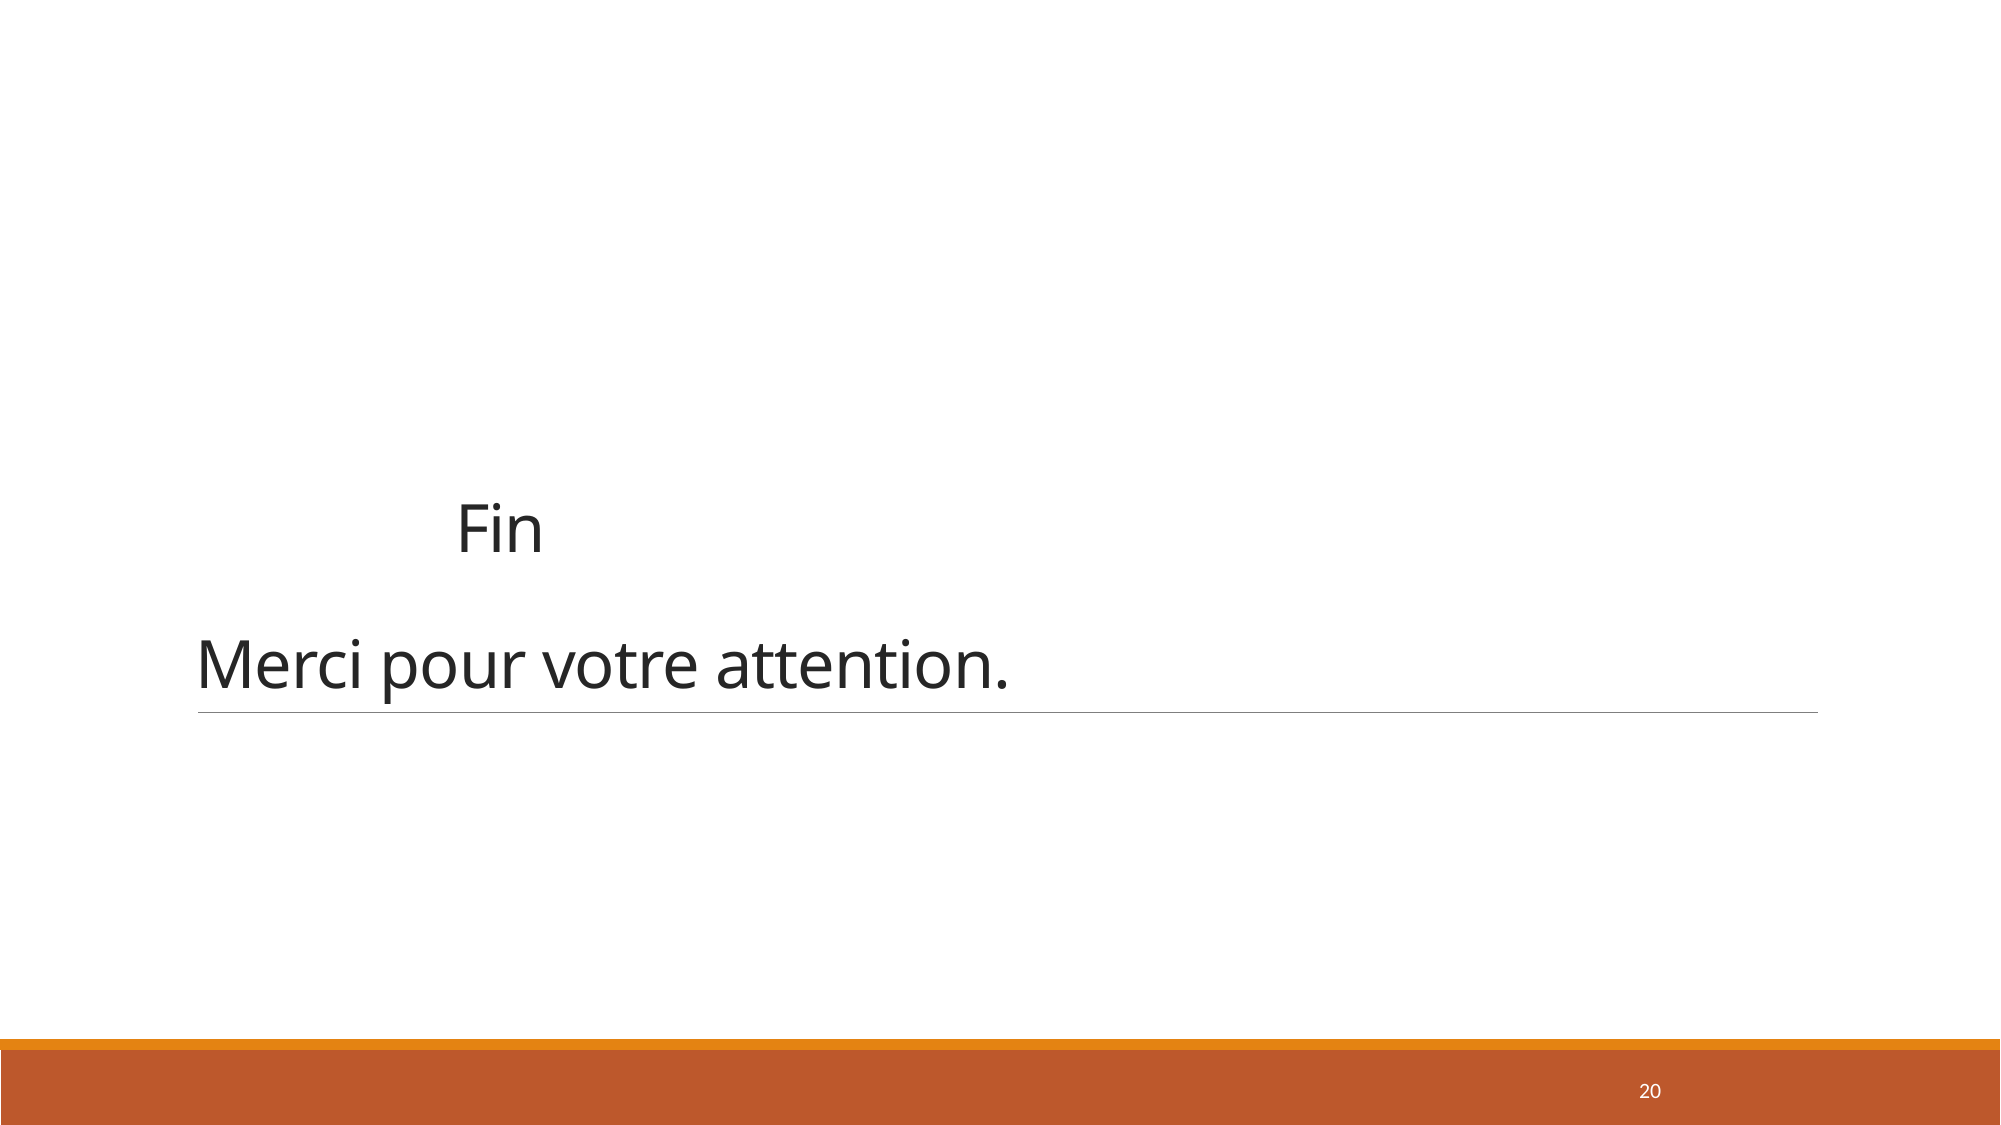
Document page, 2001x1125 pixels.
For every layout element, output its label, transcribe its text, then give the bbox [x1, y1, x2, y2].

text_box [1624, 1059, 1840, 1120]
title Fin Merci pour votre attention. [629, 394, 1383, 656]
